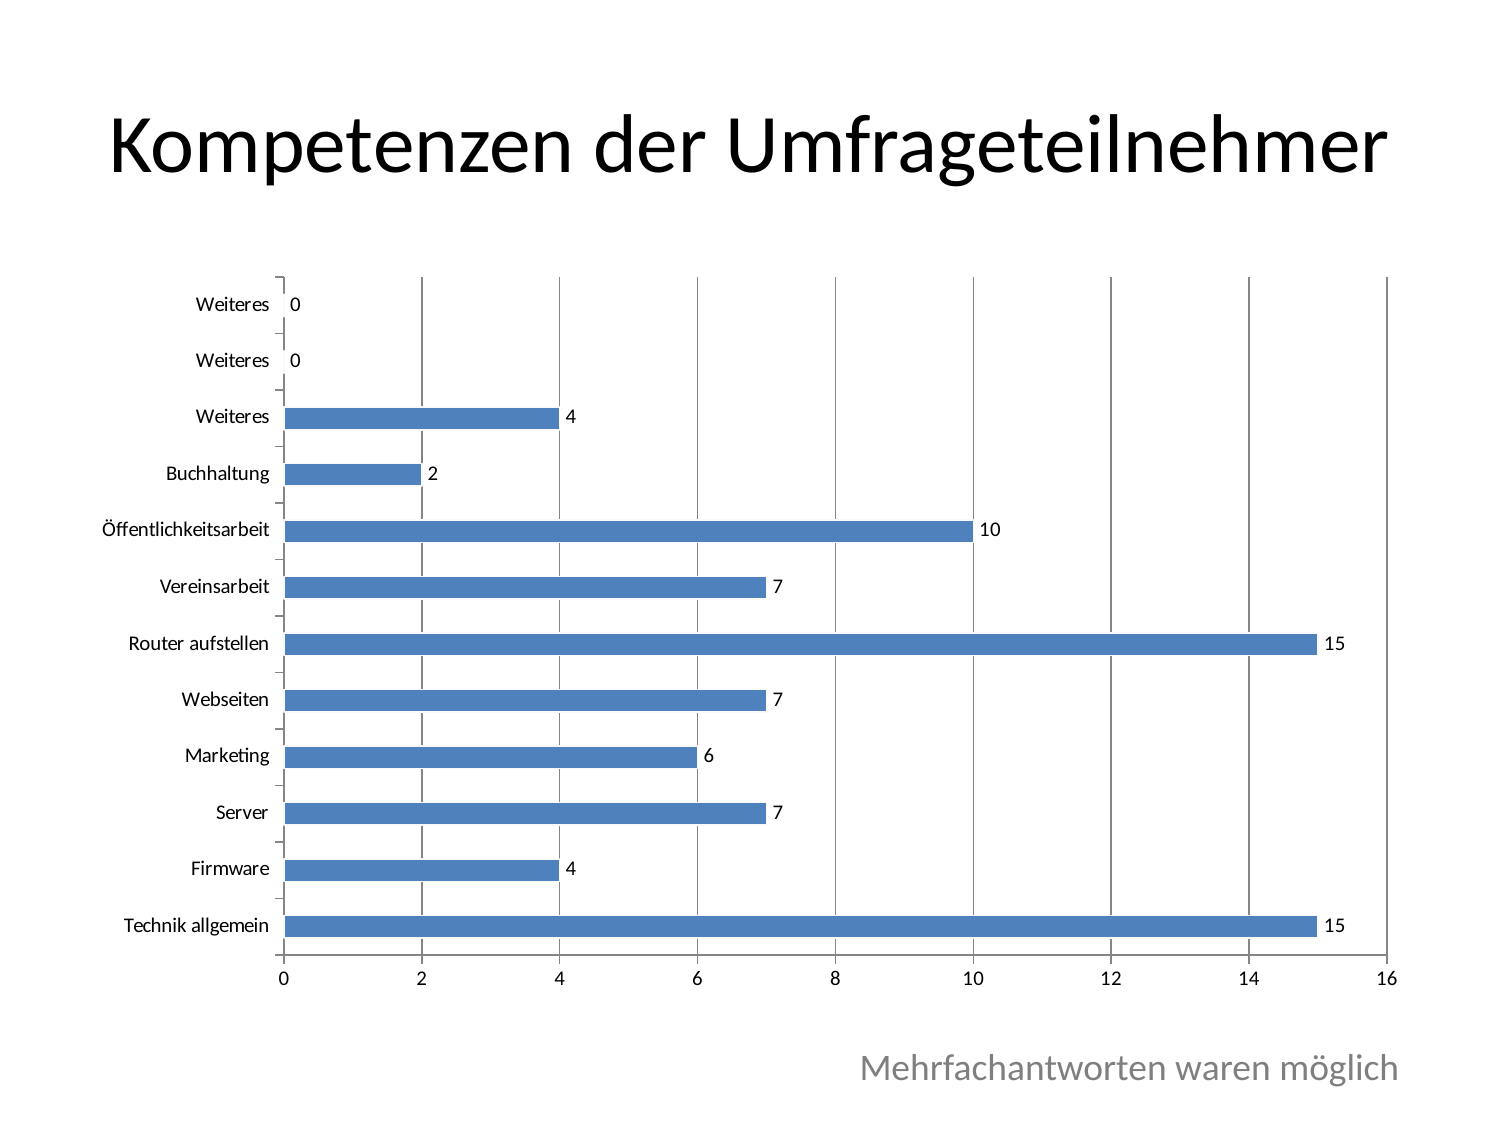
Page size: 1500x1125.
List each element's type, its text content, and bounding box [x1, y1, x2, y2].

chart [75, 262, 1426, 1005]
text_box Mehrfachantworten waren möglich [844, 1035, 1465, 1096]
title Kompetenzen der Umfrageteilnehmer [75, 45, 1426, 233]
